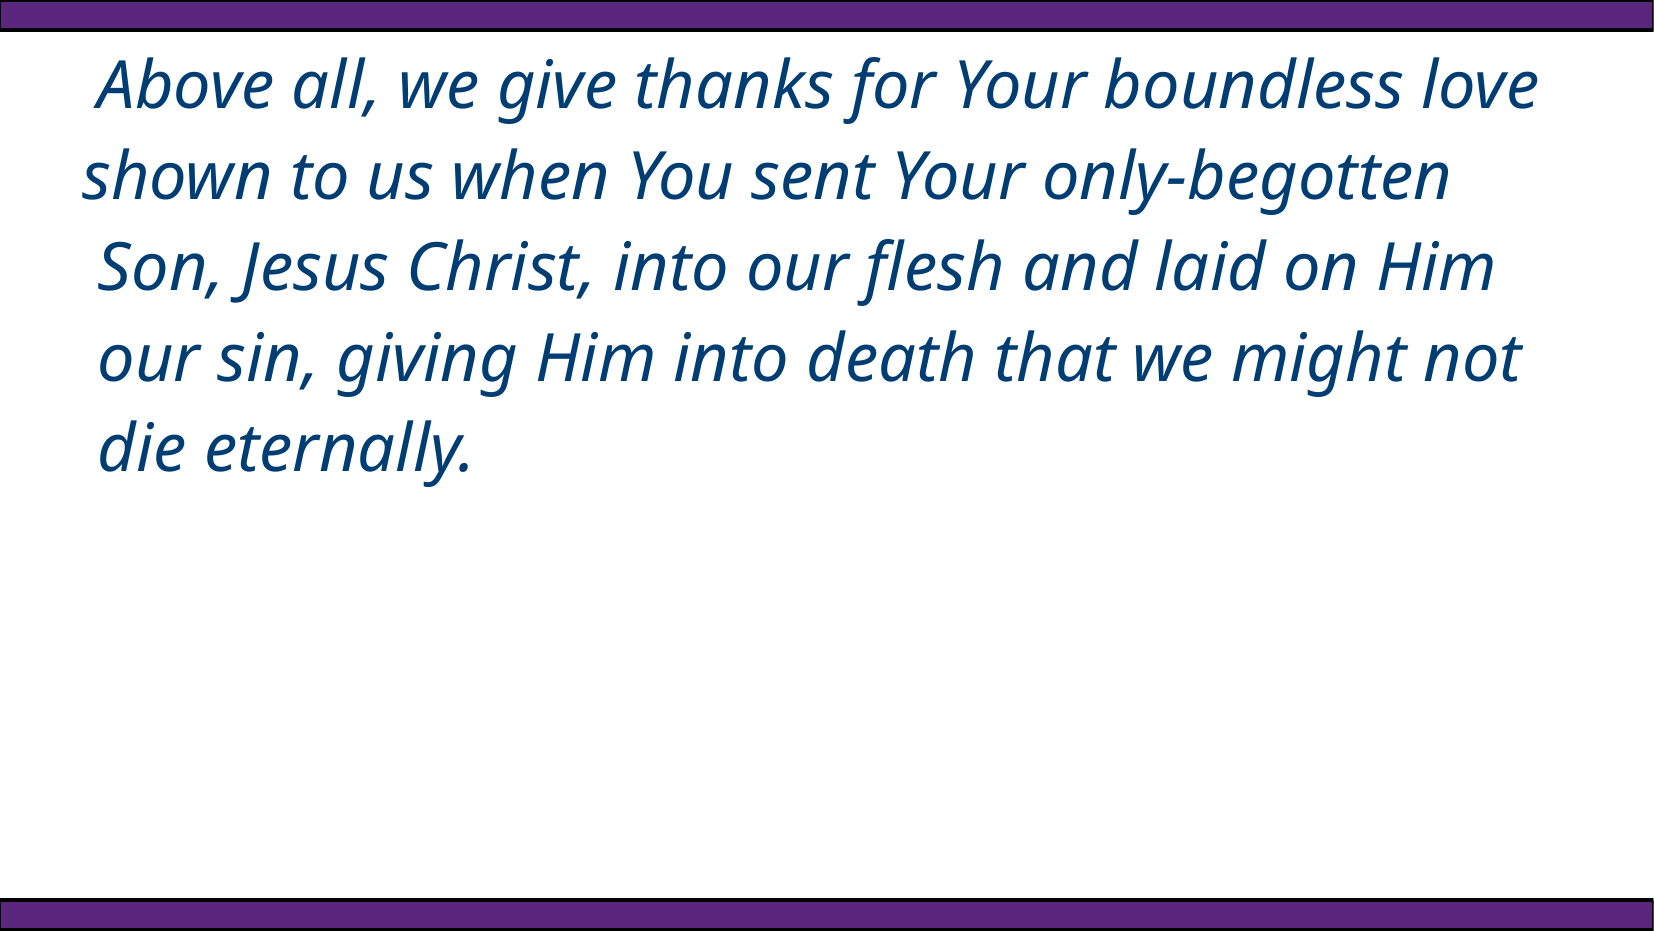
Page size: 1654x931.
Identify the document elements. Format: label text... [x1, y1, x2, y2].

text_box [0, 0, 1654, 31]
text_box Above all, we give thanks for Your boundless love shown to us when You sent Your only-begotten Son, Jesus Christ, into our flesh and laid on Him our sin, giving Him into death that we might not die eternally. [30, 30, 1606, 502]
picture [0, 31, 1654, 900]
text_box [0, 900, 1654, 931]
